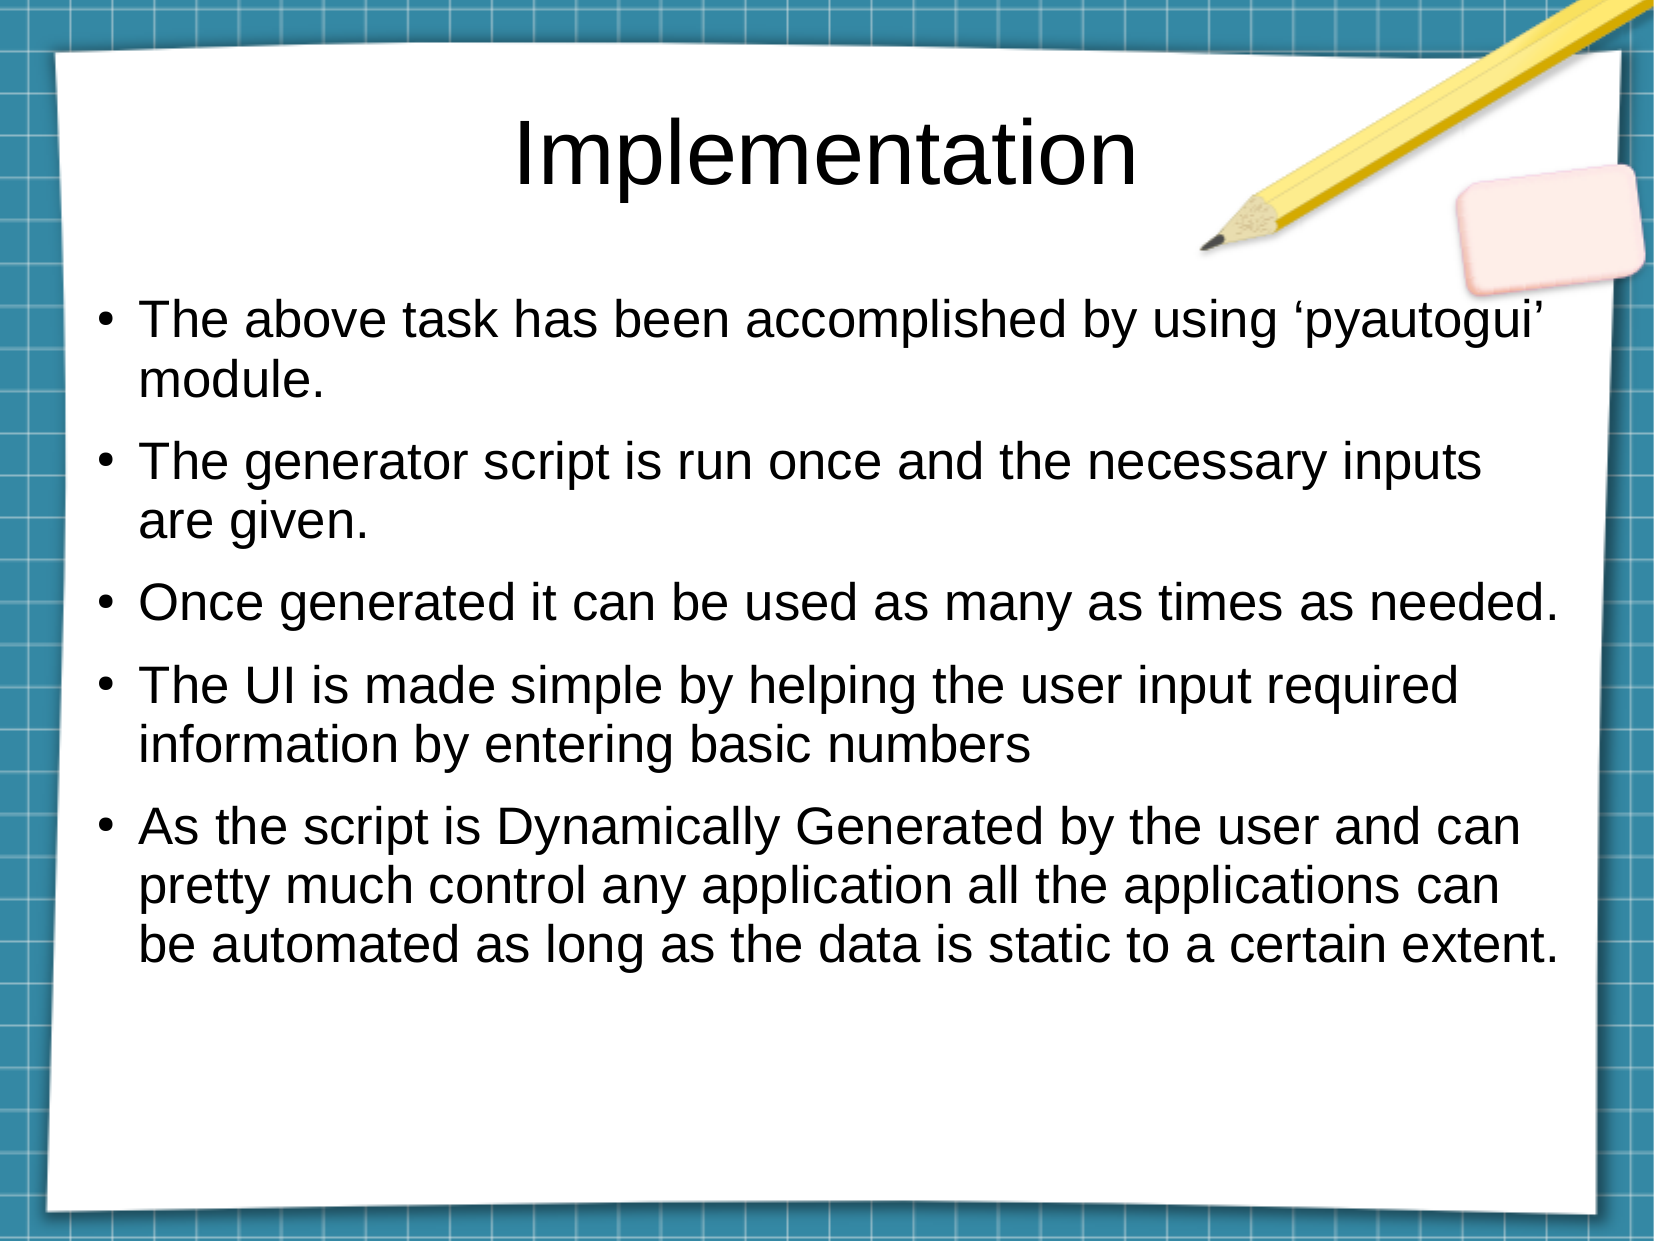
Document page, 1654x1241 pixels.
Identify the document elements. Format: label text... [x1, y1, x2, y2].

title Implementation [82, 49, 1571, 257]
list The above task has been accomplished by using ‘pyautogui’ module. The generator script is run once and the necessary inputs are given. Once generated it can be used as many as times as needed. The UI is made simple by helping the user input required information by entering basic numbers As the script is Dynamically Generated by the user and can pretty much control any application all the applications can be automated as long as the data is static to a certain extent. [82, 290, 1571, 1010]
picture [0, 0, 1654, 1241]
